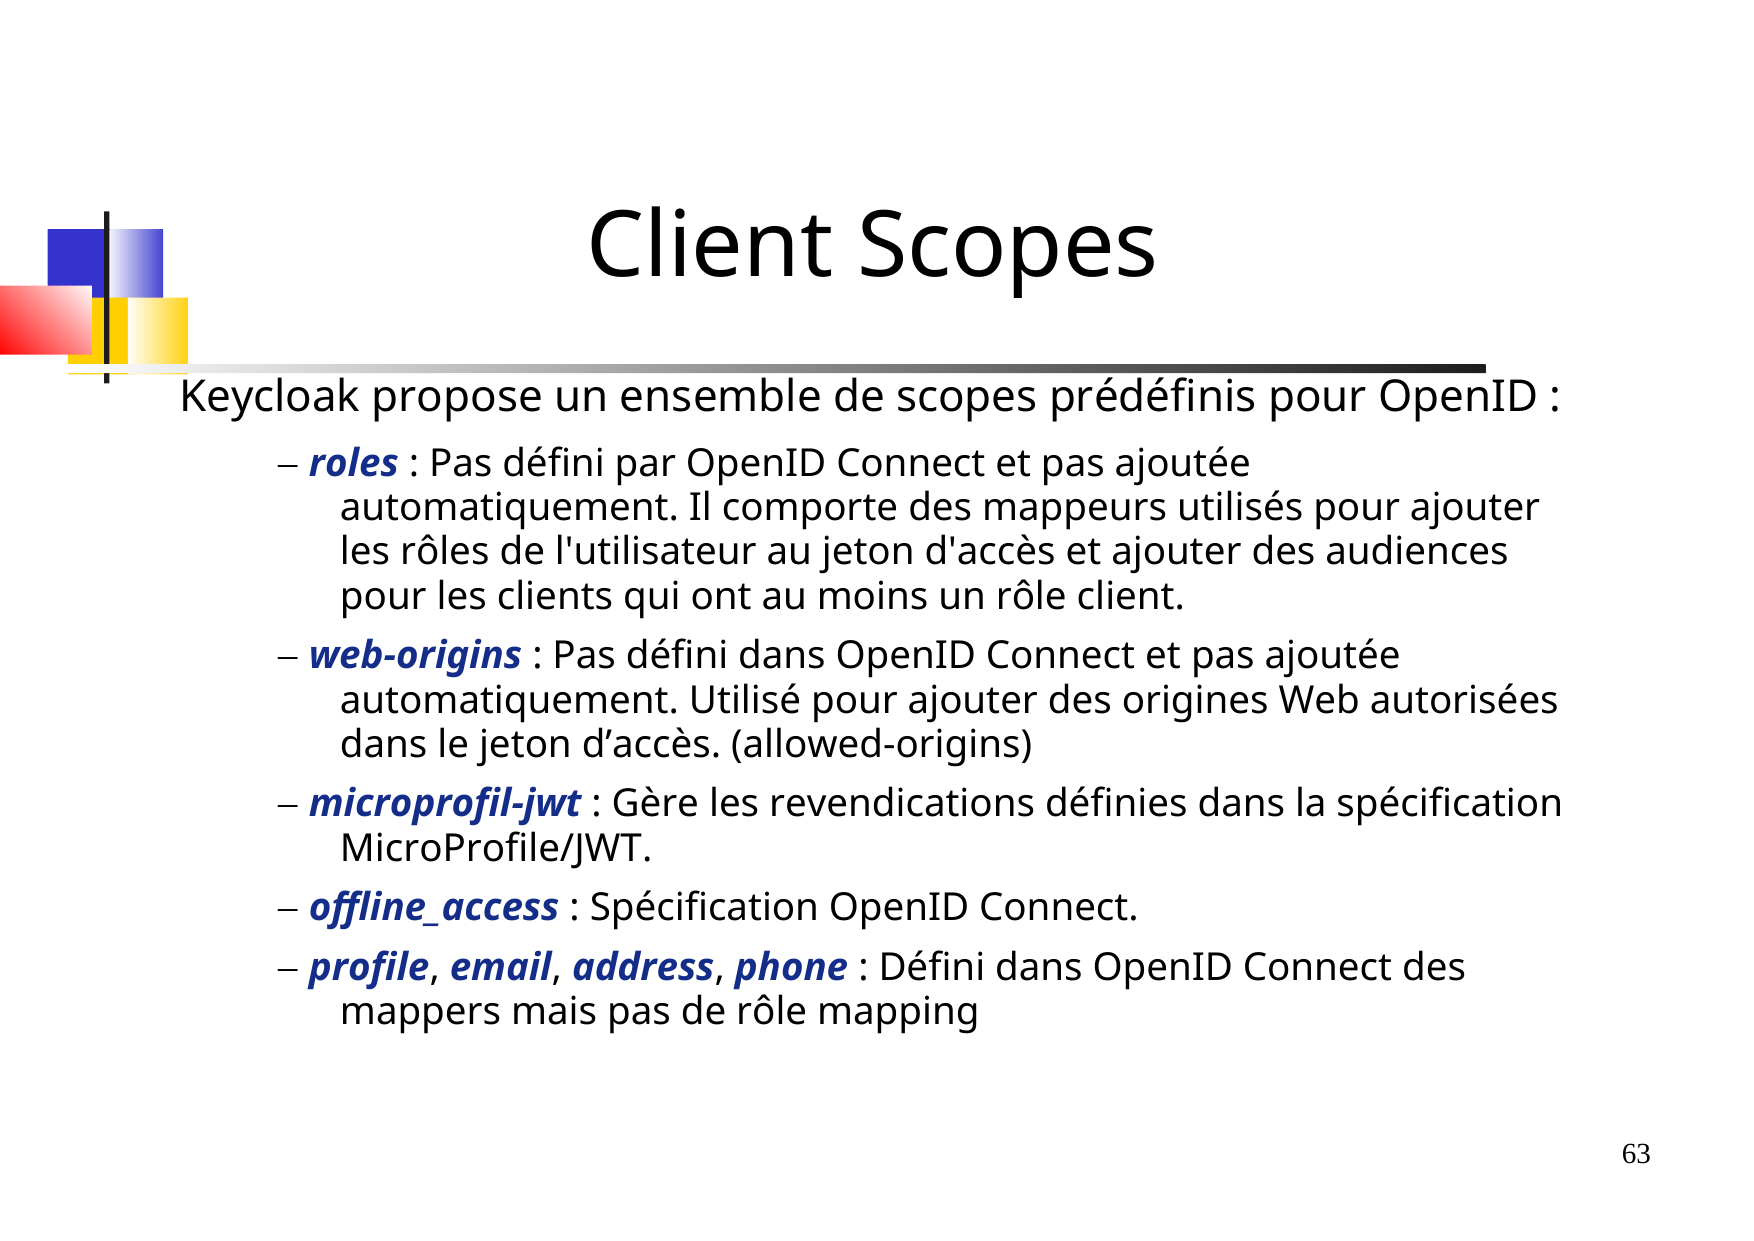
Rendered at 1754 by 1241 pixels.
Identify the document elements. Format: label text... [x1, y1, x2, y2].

title Client Scopes [179, 139, 1567, 351]
list Keycloak propose un ensemble de scopes prédéfinis pour OpenID : roles : Pas défini par OpenID Connect et pas ajoutée automatiquement. Il comporte des mappeurs utilisés pour ajouter les rôles de l'utilisateur au jeton d'accès et ajouter des audiences pour les clients qui ont au moins un rôle client. web-origins : Pas défini dans OpenID Connect et pas ajoutée automatiquement. Utilisé pour ajouter des origines Web autorisées dans le jeton d’accès. (allowed-origins) microprofil-jwt : Gère les revendications définies dans la spécification MicroProfile/JWT. offline_access : Spécification OpenID Connect. profile, email, address, phone : Défini dans OpenID Connect des mappers mais pas de rôle mapping [179, 371, 1567, 1091]
